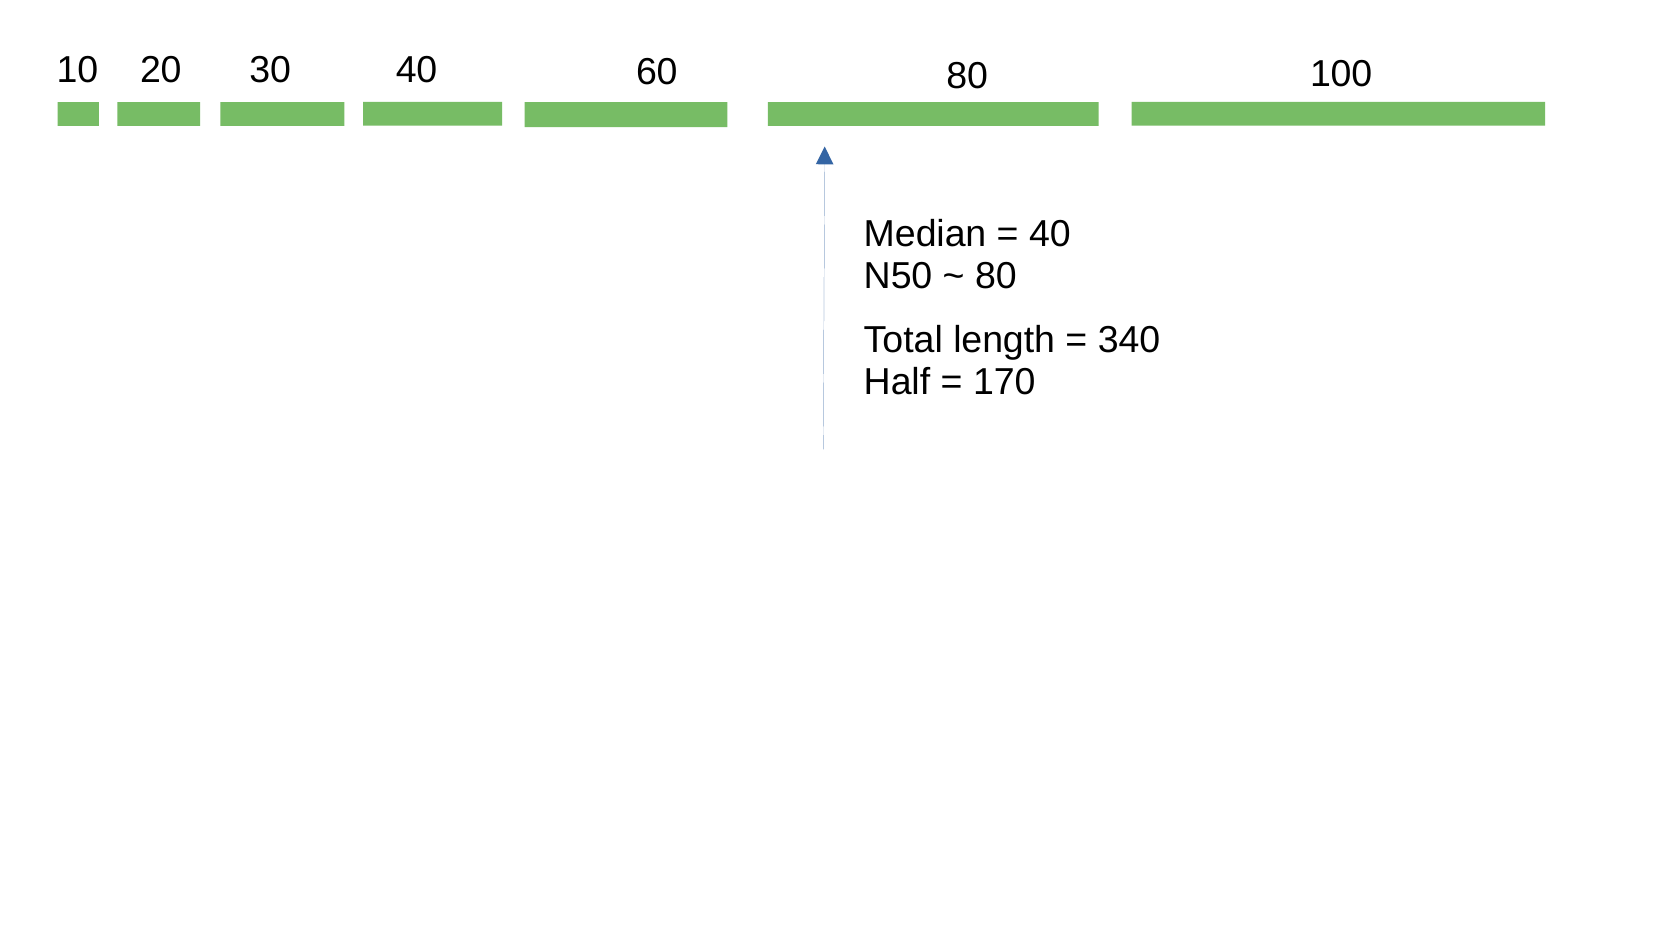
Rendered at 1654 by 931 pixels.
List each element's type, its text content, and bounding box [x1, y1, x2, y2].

text_box [220, 102, 345, 126]
text_box [117, 102, 201, 126]
text_box 20 [152, 41, 235, 99]
text_box 40 [381, 41, 491, 99]
text_box [767, 102, 1099, 126]
text_box 60 [621, 43, 731, 100]
text_box 100 [1295, 45, 1405, 102]
text_box [363, 101, 503, 126]
text_box 80 [931, 47, 1042, 104]
text_box 30 [235, 41, 344, 99]
text_box Median = 40 N50 ~ 80 [849, 205, 1145, 304]
text_box 10 [41, 41, 152, 99]
text_box [1131, 101, 1546, 126]
text_box Total length = 340 Half = 170 [849, 311, 1223, 452]
text_box [57, 102, 99, 126]
text_box [524, 102, 728, 128]
